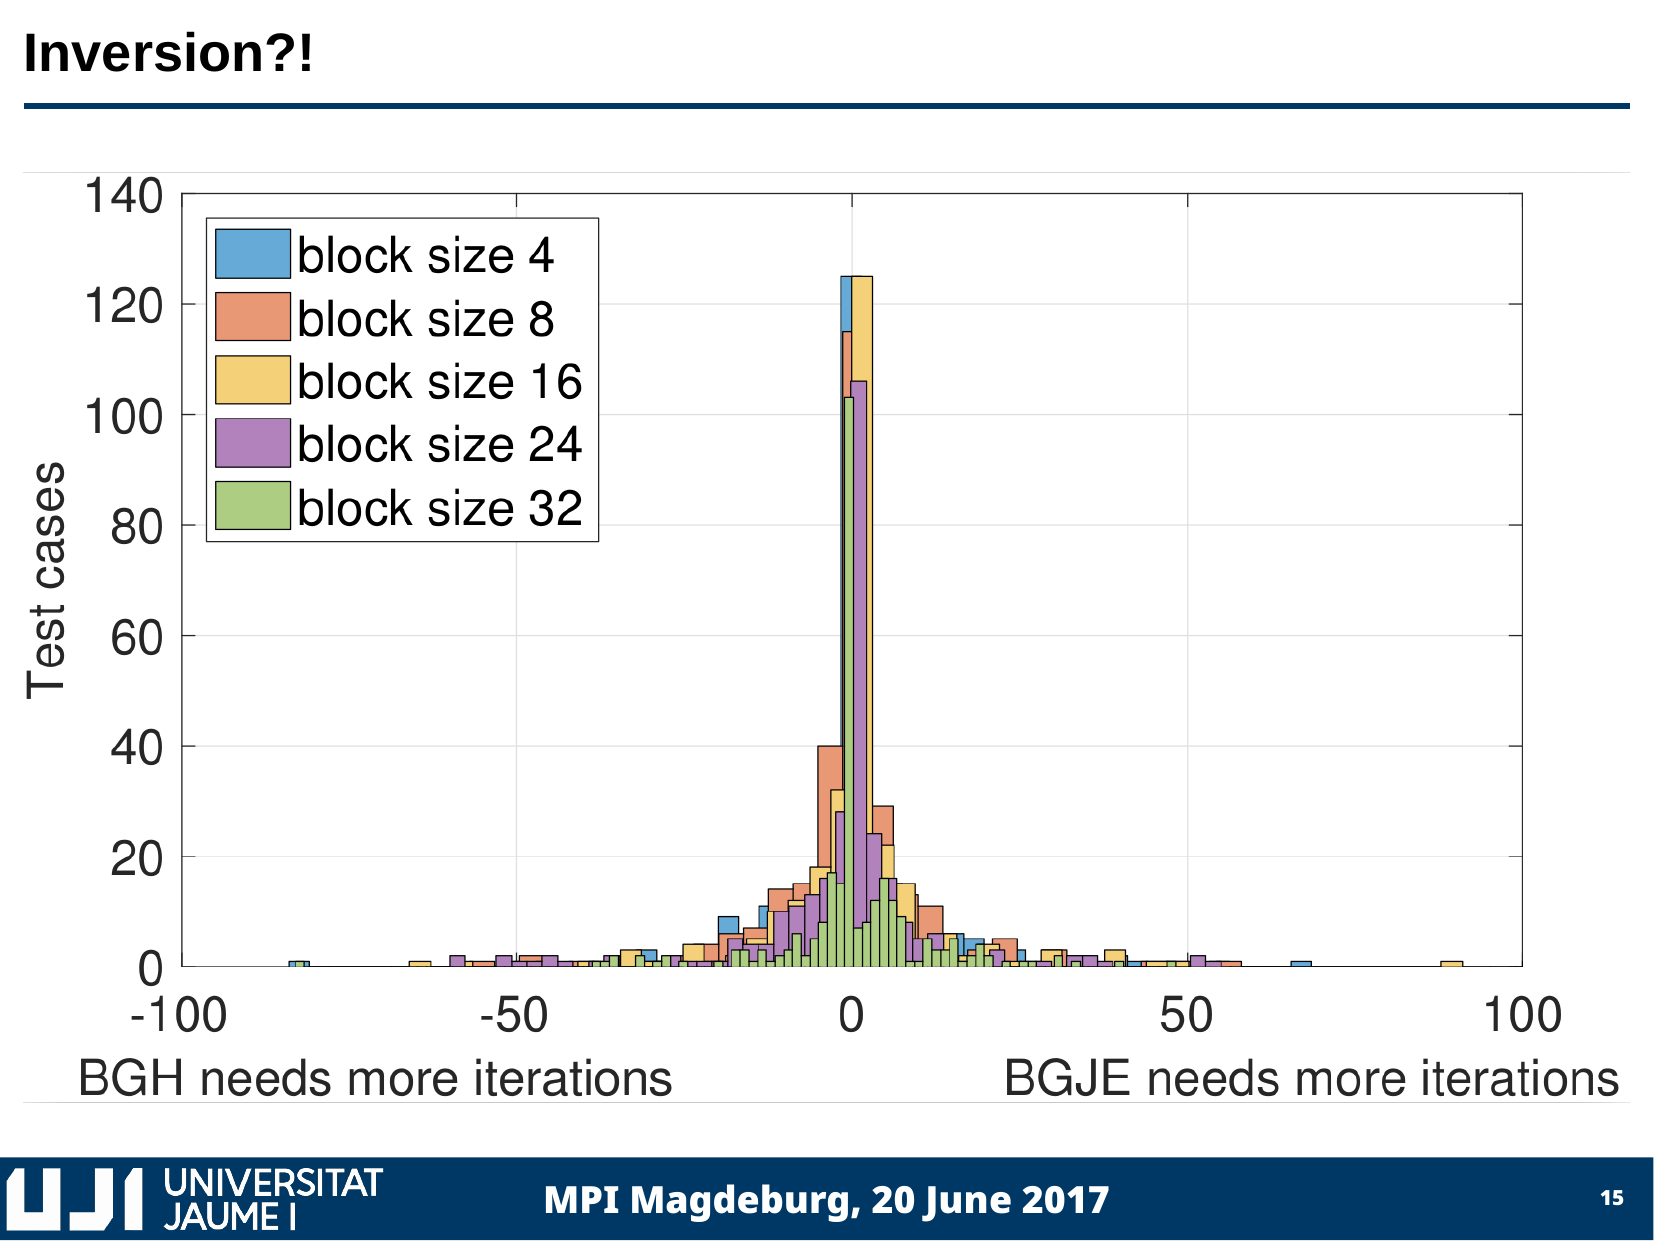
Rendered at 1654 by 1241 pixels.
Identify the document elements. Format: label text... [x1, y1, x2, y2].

picture [23, 141, 1630, 1134]
picture [0, 1158, 390, 1241]
title Inversion?! [23, 0, 1630, 107]
